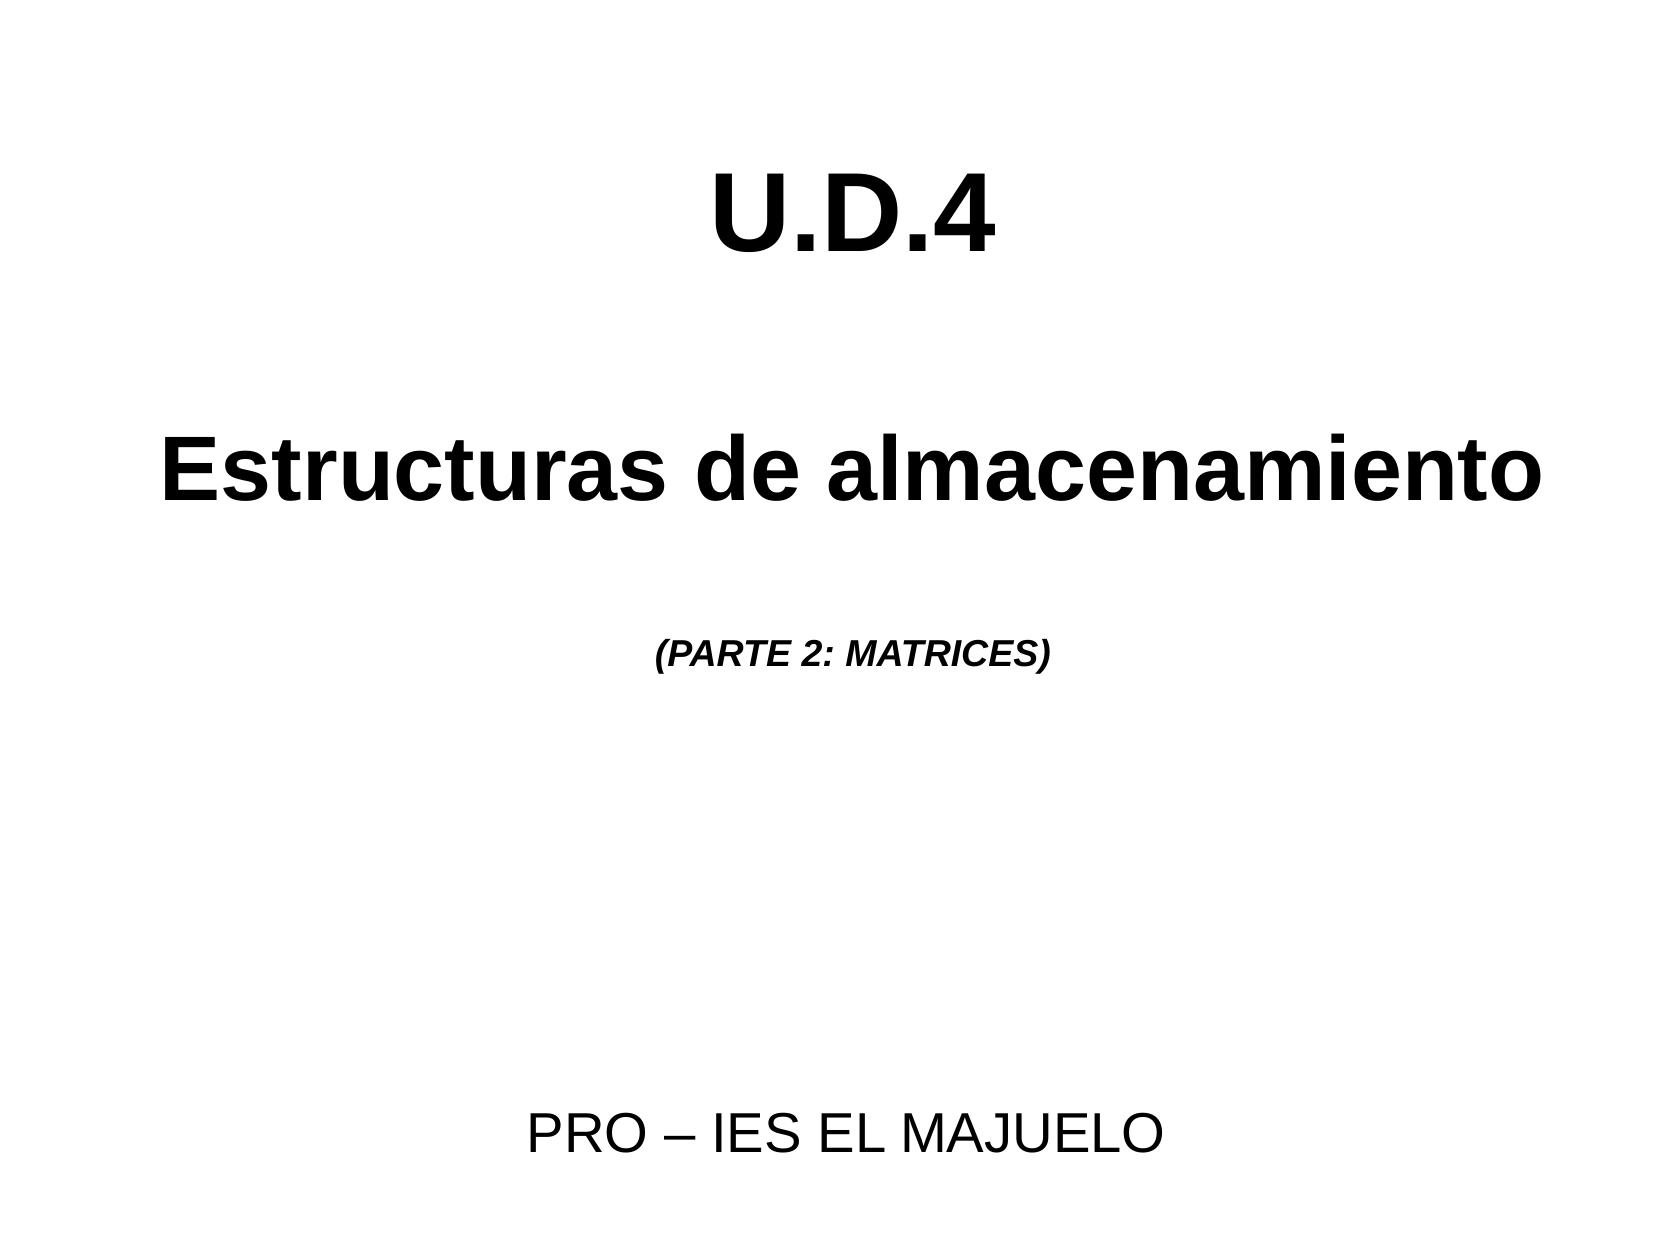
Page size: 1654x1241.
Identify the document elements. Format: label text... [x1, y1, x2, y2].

text_box PRO – IES EL MAJUELO [162, 1088, 1530, 1172]
text_box U.D.4 Estructuras de almacenamiento (PARTE 2: MATRICES) [123, 31, 1582, 1002]
